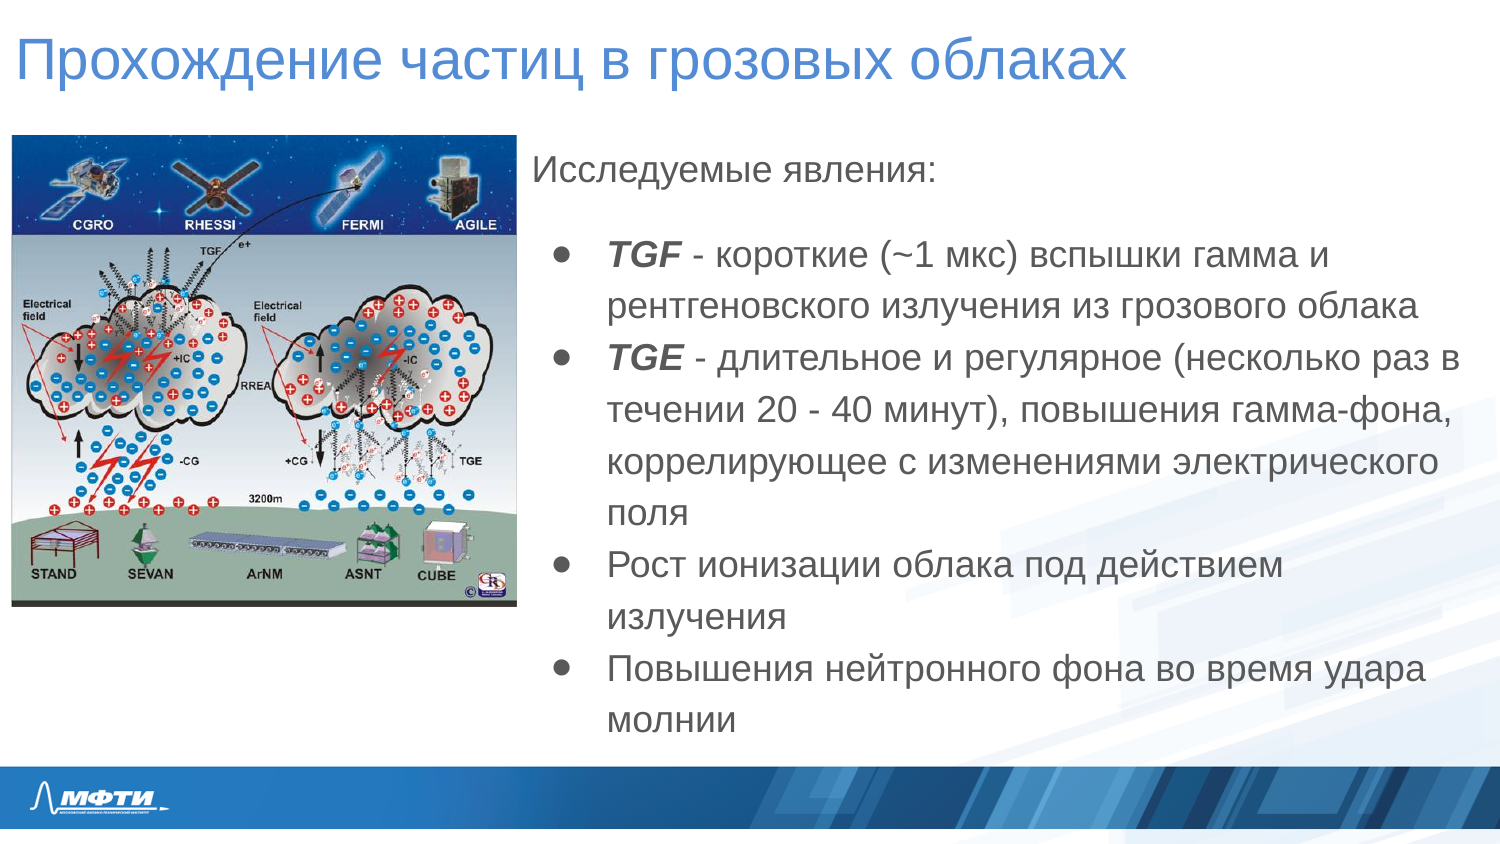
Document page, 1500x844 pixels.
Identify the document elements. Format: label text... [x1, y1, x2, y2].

title Прохождение частиц в грозовых облаках [0, 0, 1500, 112]
picture [0, 112, 1500, 844]
list Исследуемые явления: TGF - короткие (~1 мкс) вспышки гамма и рентгеновского излучения из грозового облака TGE - длительное и регулярное (несколько раз в течении 20 - 40 минут), повышения гамма-фона, коррелирующее с изменениями электрического поля Рост ионизации облака под действием излучения Повышения нейтронного фона во время удара молнии [516, 122, 1478, 754]
